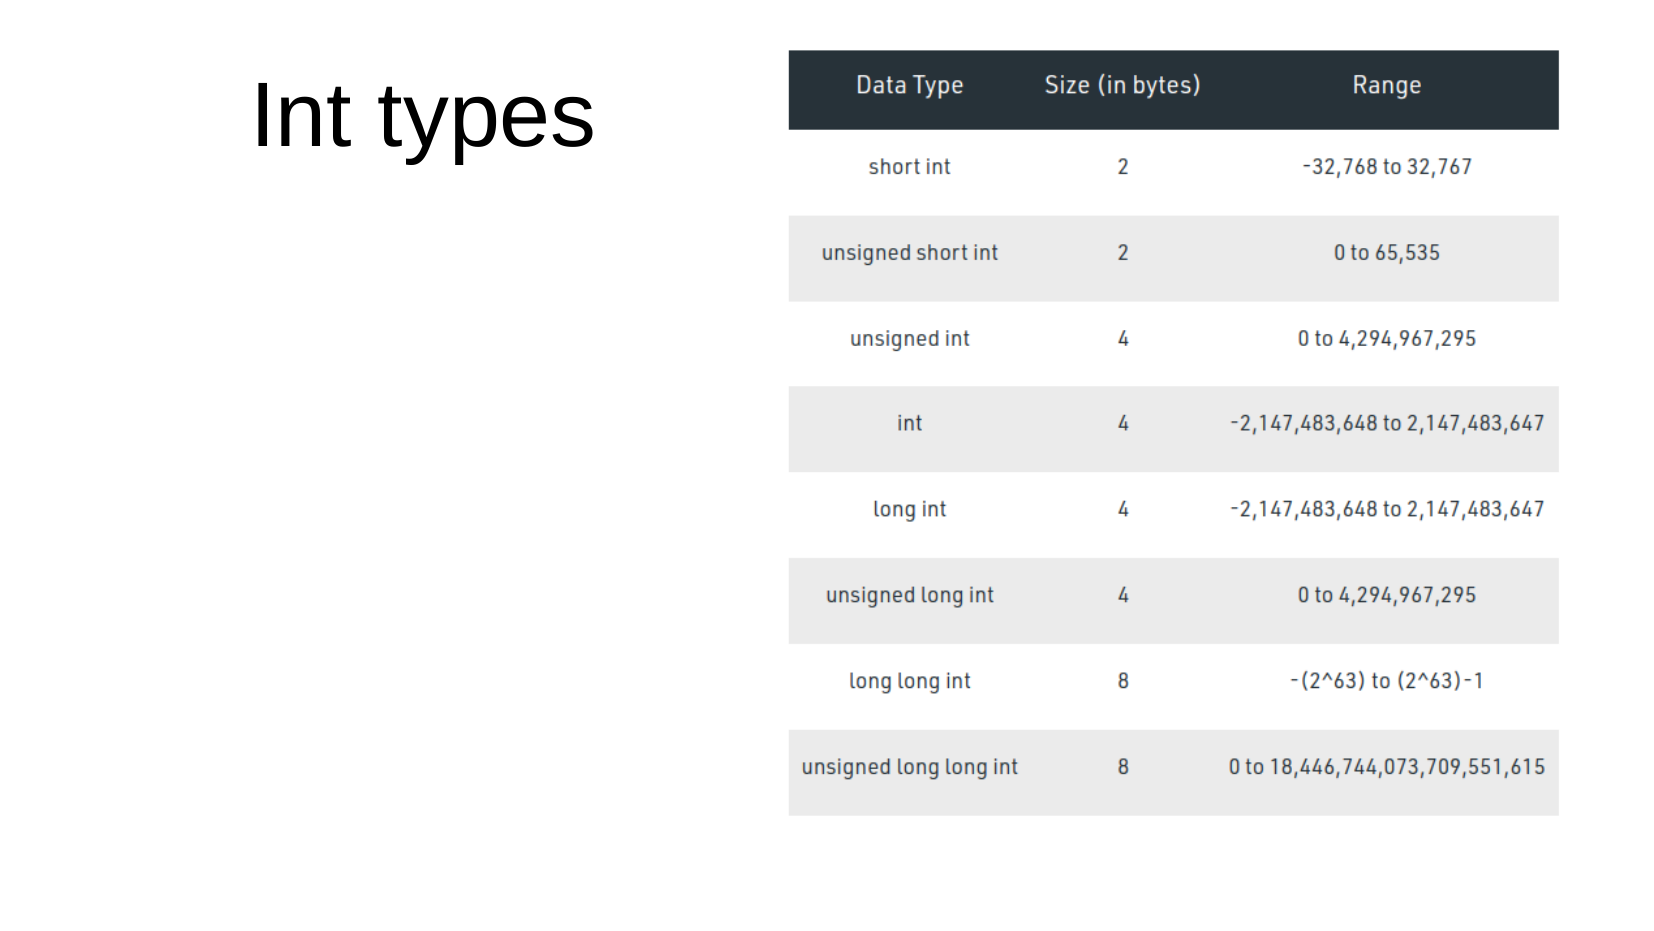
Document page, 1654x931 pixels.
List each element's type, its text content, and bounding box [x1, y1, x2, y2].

picture [776, 44, 1576, 826]
title Int types [82, 37, 766, 193]
